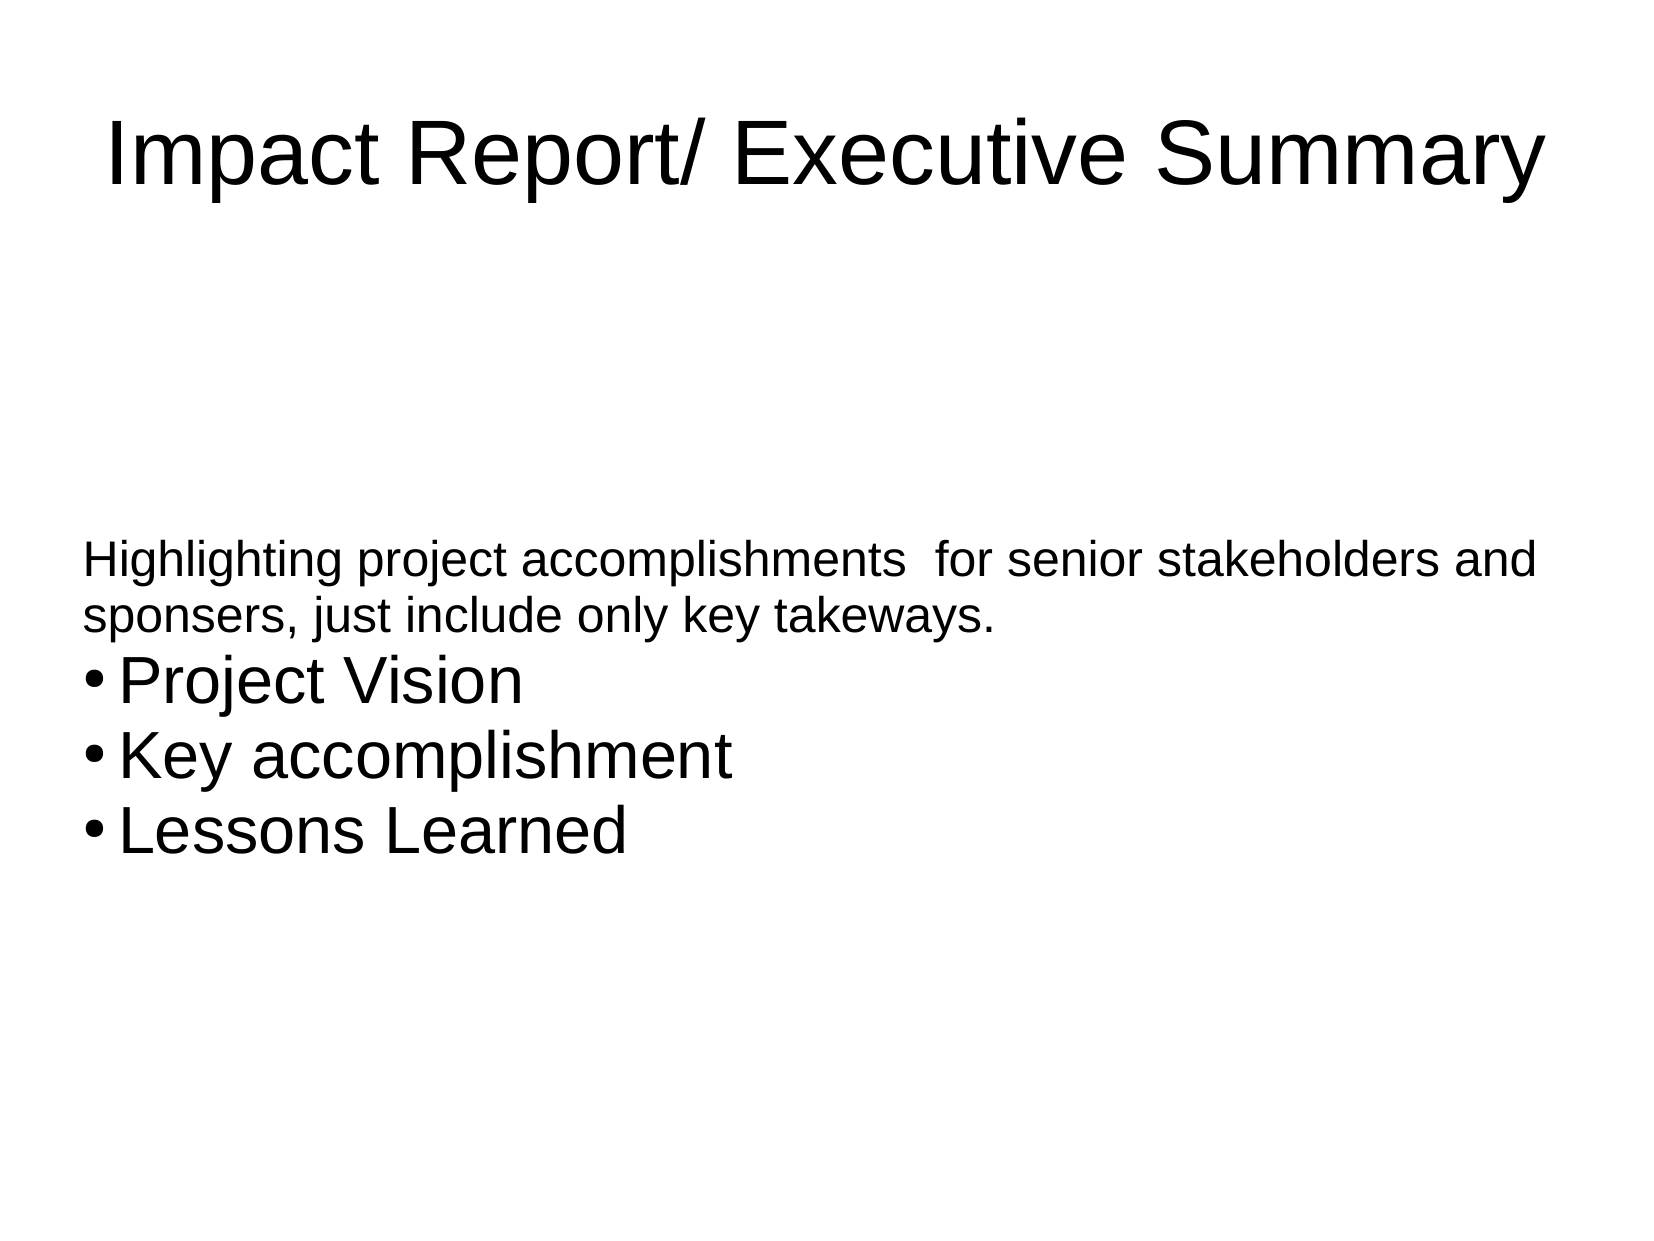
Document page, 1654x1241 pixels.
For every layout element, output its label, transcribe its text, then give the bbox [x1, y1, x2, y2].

subtitle Highlighting project accomplishments for senior stakeholders and sponsers, just include only key takeways. Project Vision Key accomplishment Lessons Learned [82, 290, 1571, 1109]
title Impact Report/ Executive Summary [82, 49, 1571, 257]
